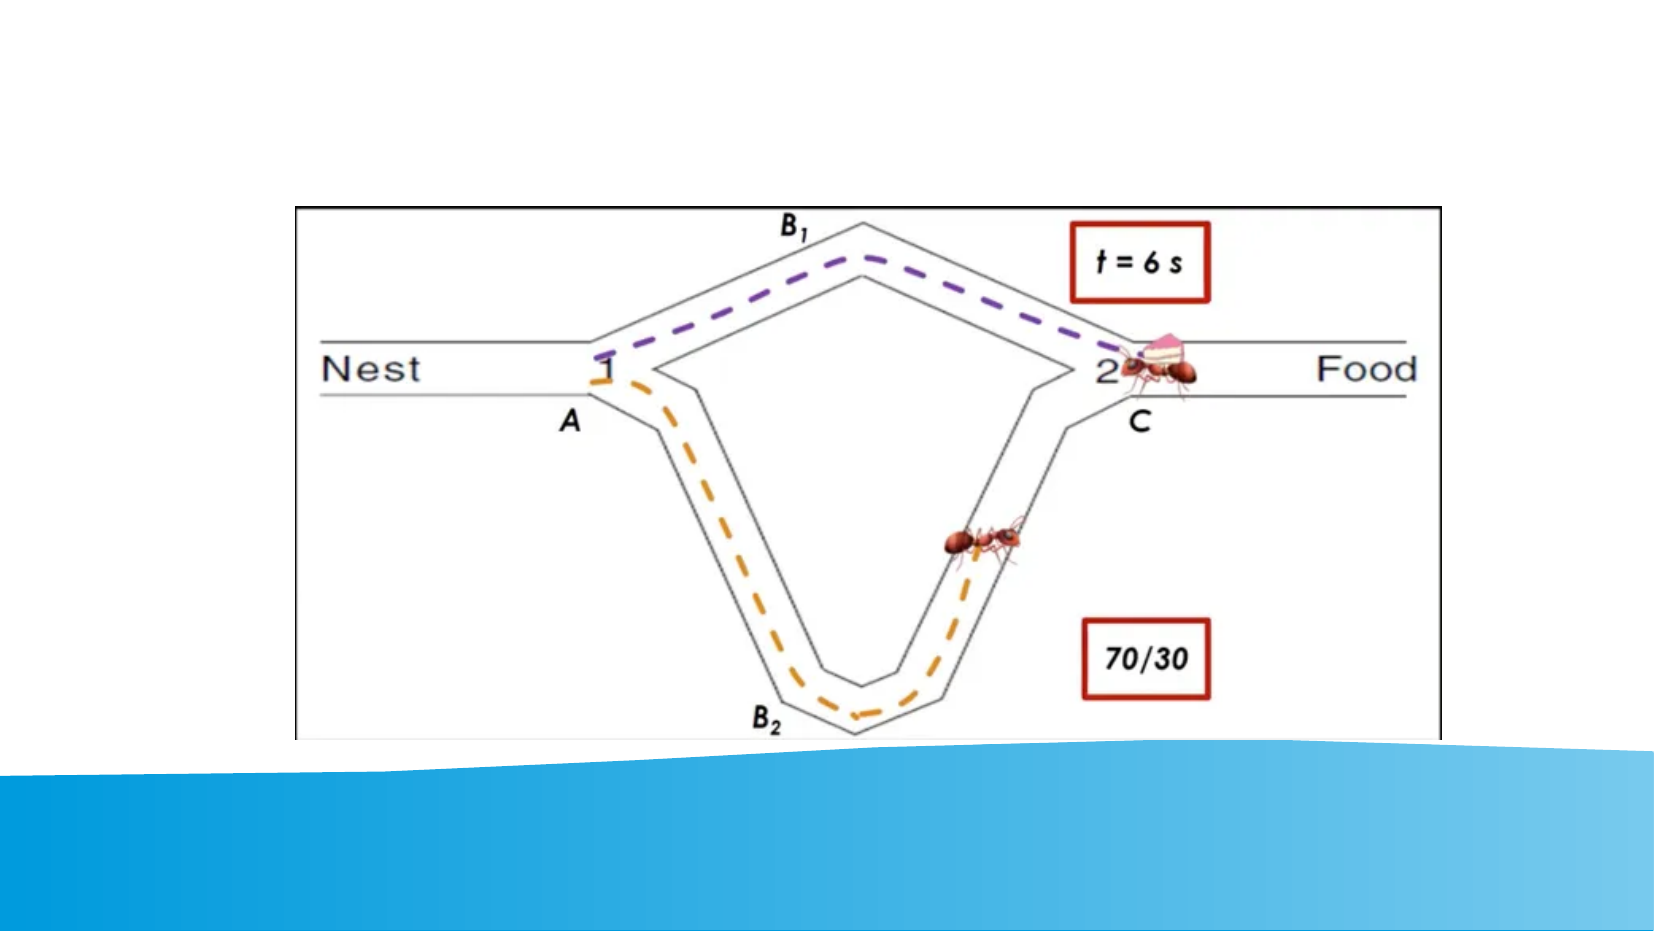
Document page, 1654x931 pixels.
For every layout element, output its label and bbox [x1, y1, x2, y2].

picture [295, 206, 1442, 741]
